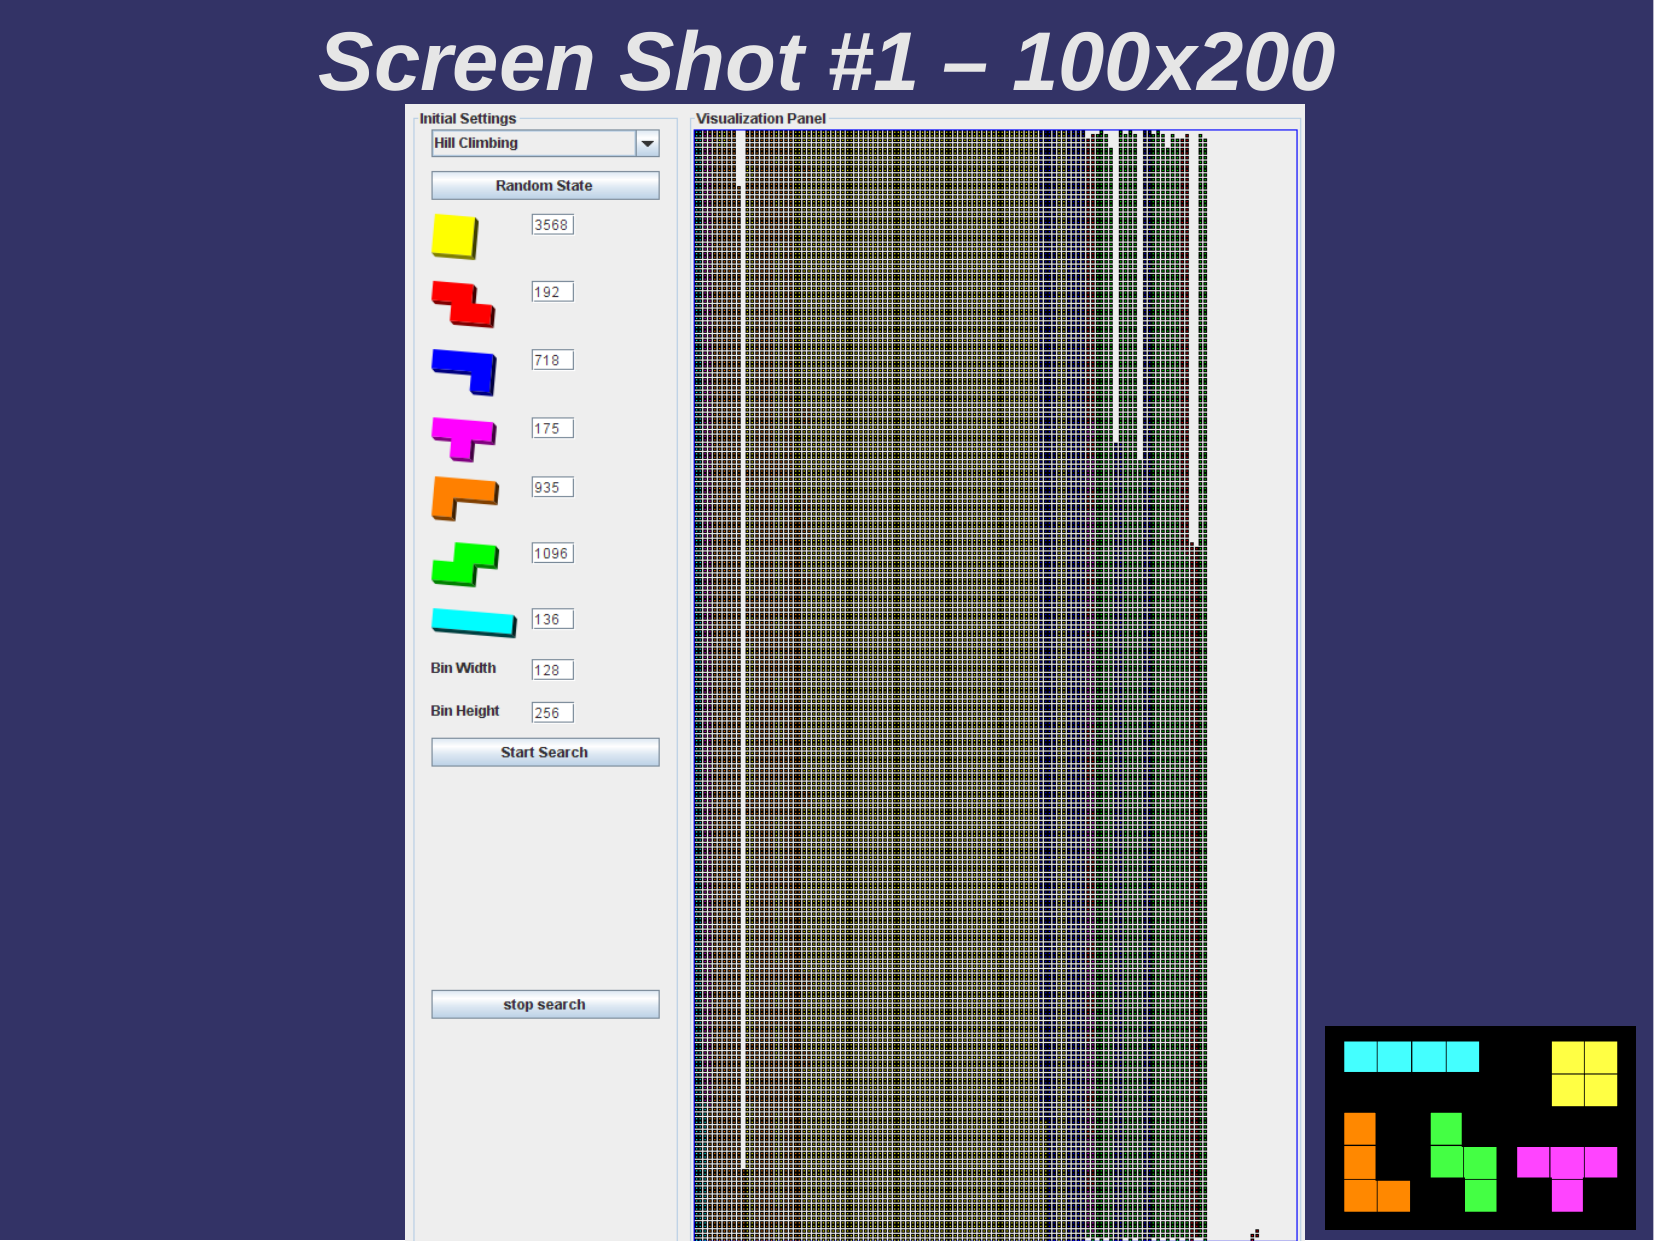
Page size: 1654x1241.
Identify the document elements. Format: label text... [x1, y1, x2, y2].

title Screen Shot #1 – 100x200 [121, 0, 1534, 166]
picture [1325, 1026, 1636, 1230]
picture [405, 104, 1305, 1241]
